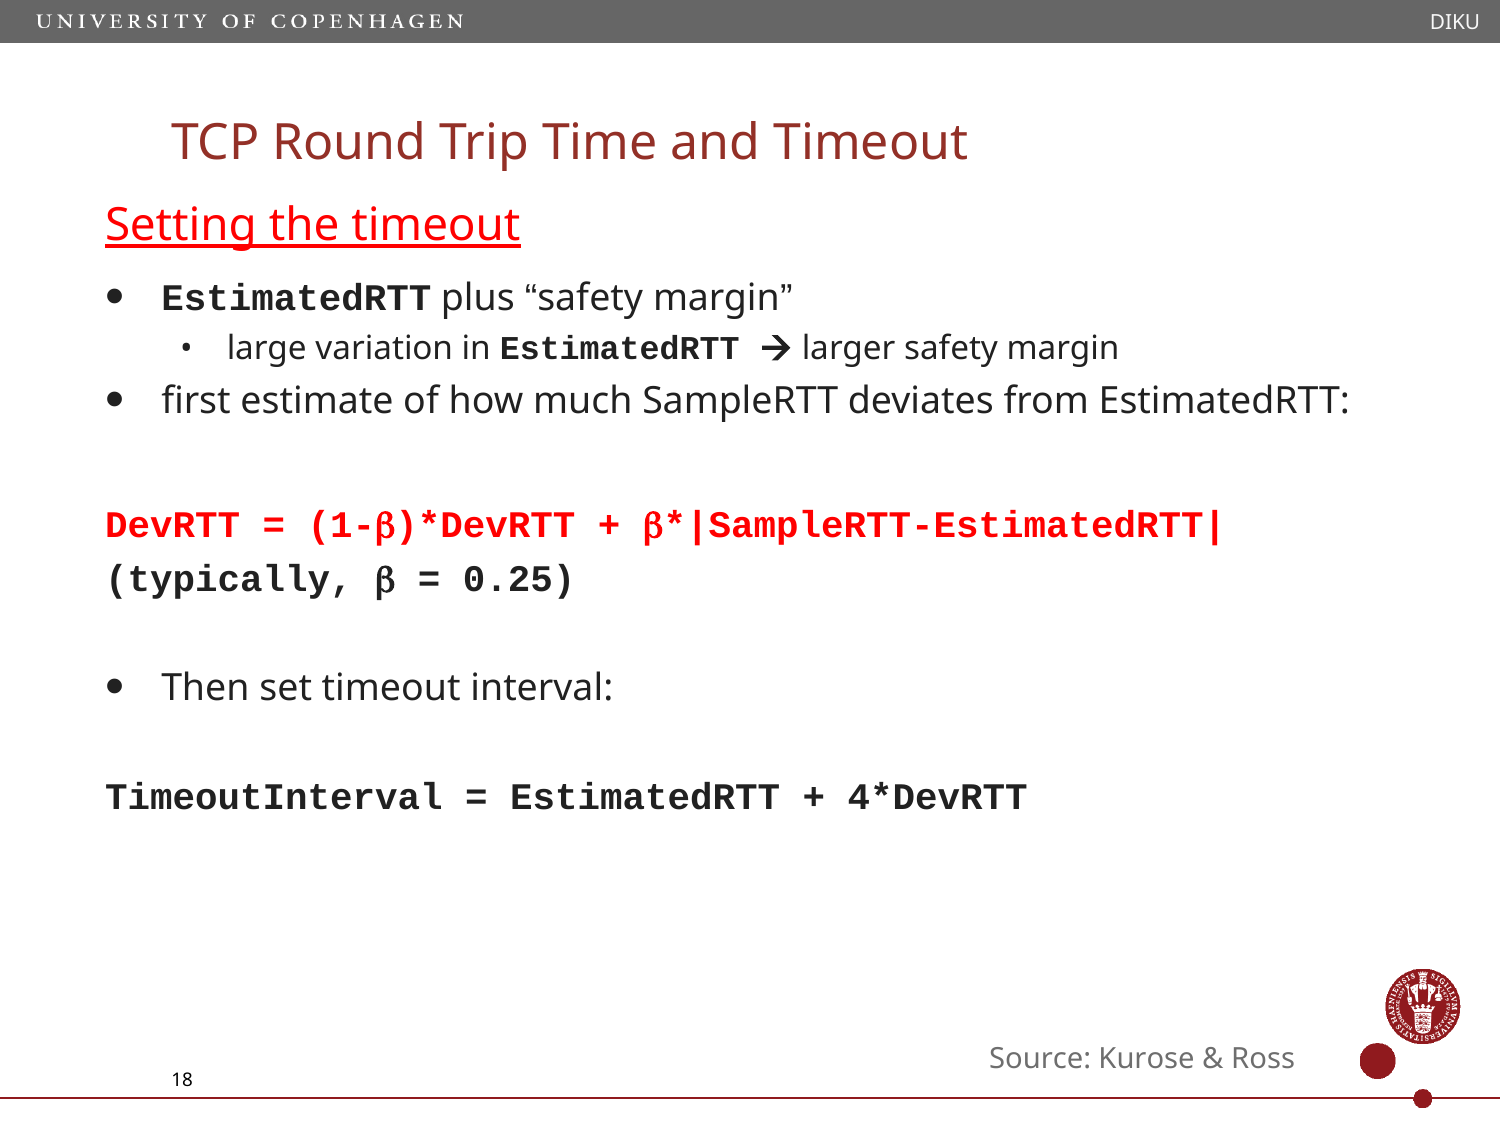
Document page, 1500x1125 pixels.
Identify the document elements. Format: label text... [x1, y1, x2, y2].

text_box DIKU [469, 0, 1495, 43]
text_box Source: Kurose & Ross [974, 1031, 1341, 1083]
title TCP Round Trip Time and Timeout [171, 75, 1329, 171]
list Setting the timeout EstimatedRTT plus “safety margin” large variation in EstimatedRTT  larger safety margin first estimate of how much SampleRTT deviates from EstimatedRTT: DevRTT = (1-)*DevRTT + *|SampleRTT-EstimatedRTT| (typically,  = 0.25) Then set timeout interval: TimeoutInterval = EstimatedRTT + 4*DevRTT [105, 195, 1426, 1036]
text_box <number> [171, 1067, 522, 1092]
picture [0, 910, 1500, 1122]
